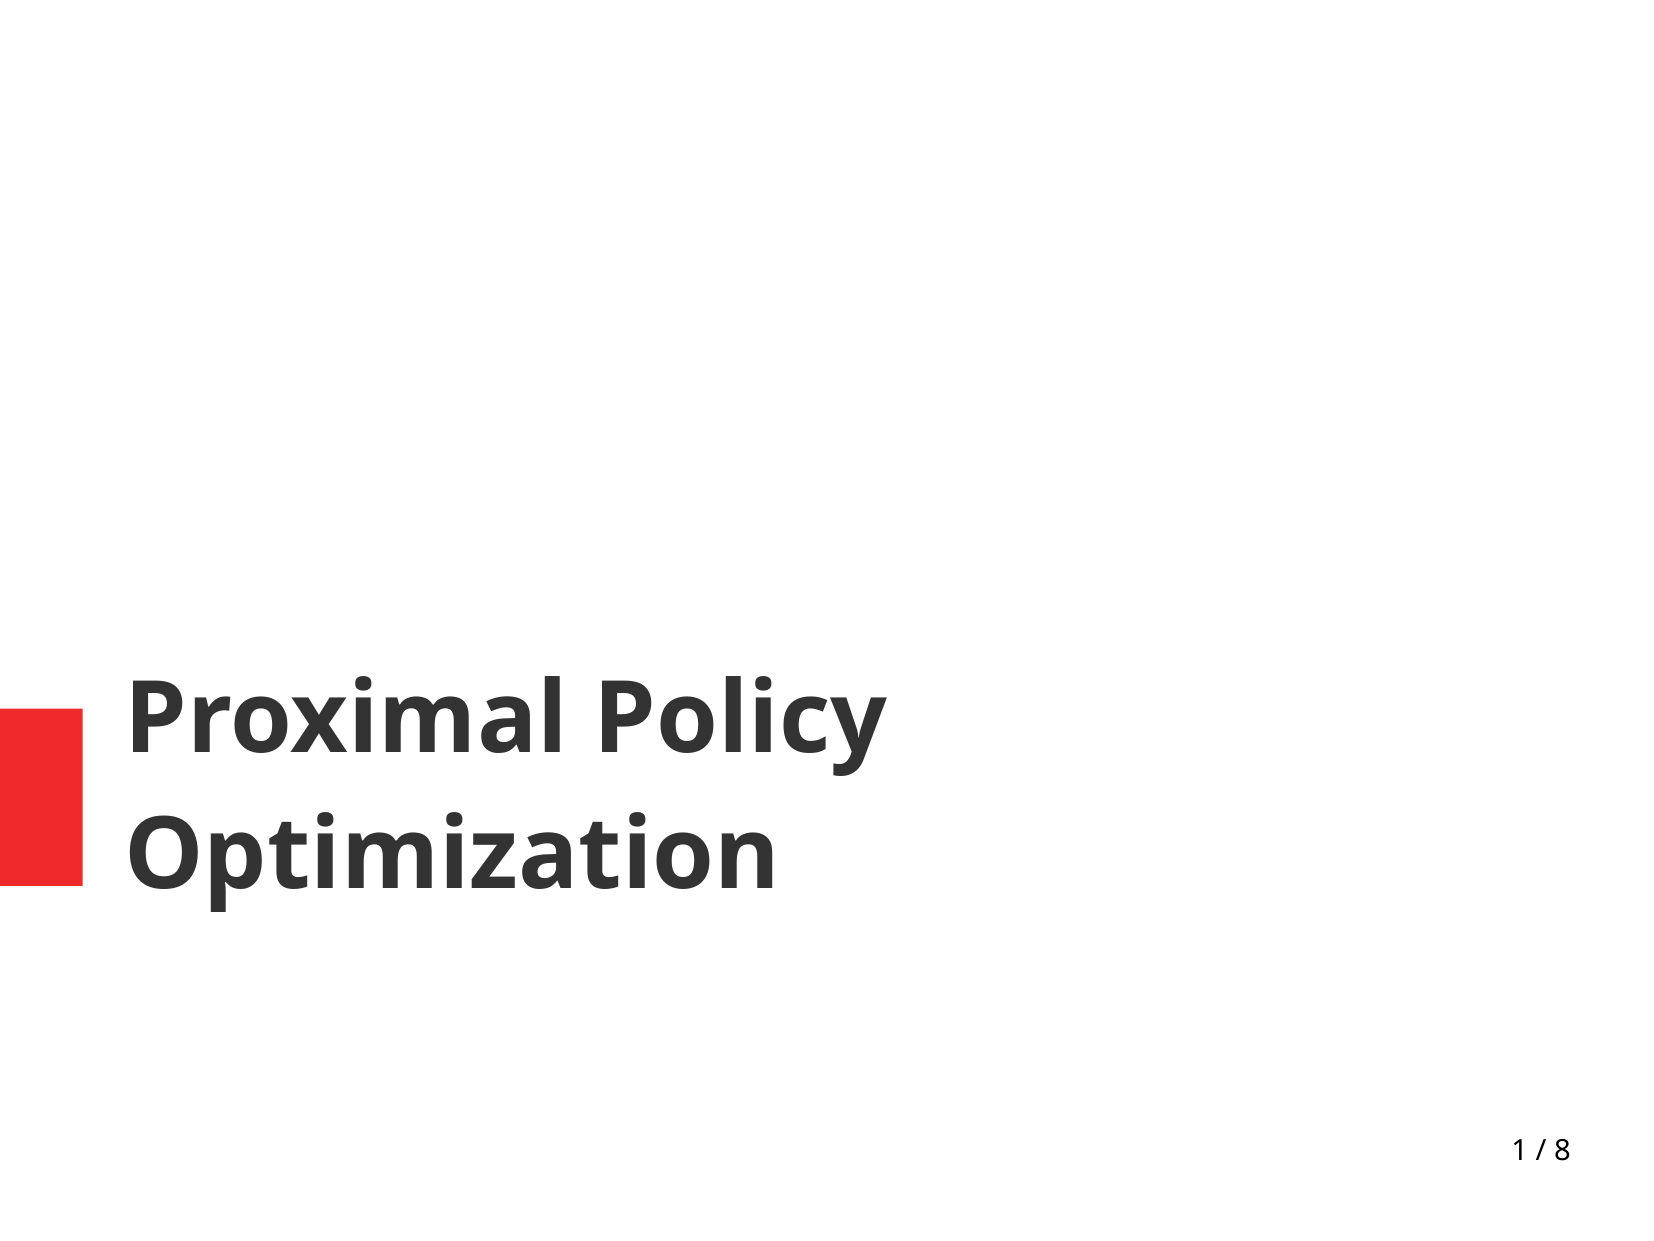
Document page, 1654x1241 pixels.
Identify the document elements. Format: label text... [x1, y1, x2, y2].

title Proximal Policy Optimization [124, 645, 1531, 918]
